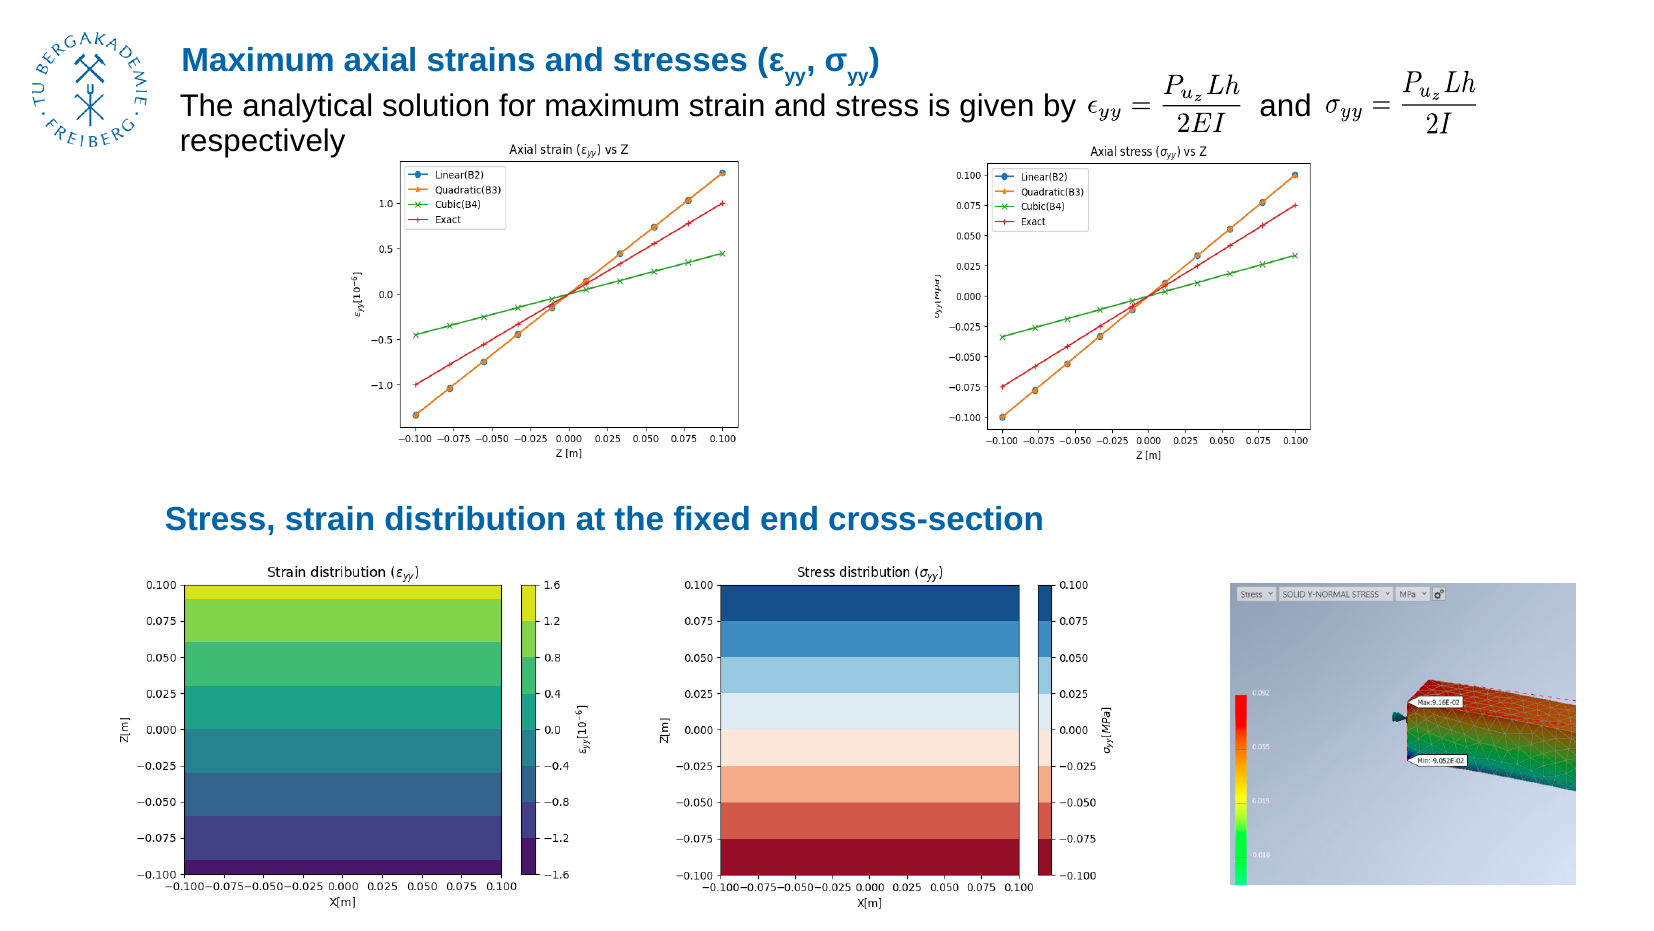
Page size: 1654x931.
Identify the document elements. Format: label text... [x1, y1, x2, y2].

text_box Stress, strain distribution at the fixed end cross-section [150, 493, 1081, 554]
text_box [1326, 70, 1477, 134]
text_box Maximum axial strains and stresses (εyy, σyy) [166, 30, 1022, 80]
text_box [1088, 74, 1241, 132]
picture [120, 539, 631, 916]
picture [1230, 583, 1576, 886]
picture [935, 166, 1351, 467]
picture [32, 32, 147, 147]
picture [660, 539, 1141, 916]
text_box The analytical solution for maximum strain and stress is given by and respectively [165, 80, 1411, 166]
picture [345, 166, 781, 466]
